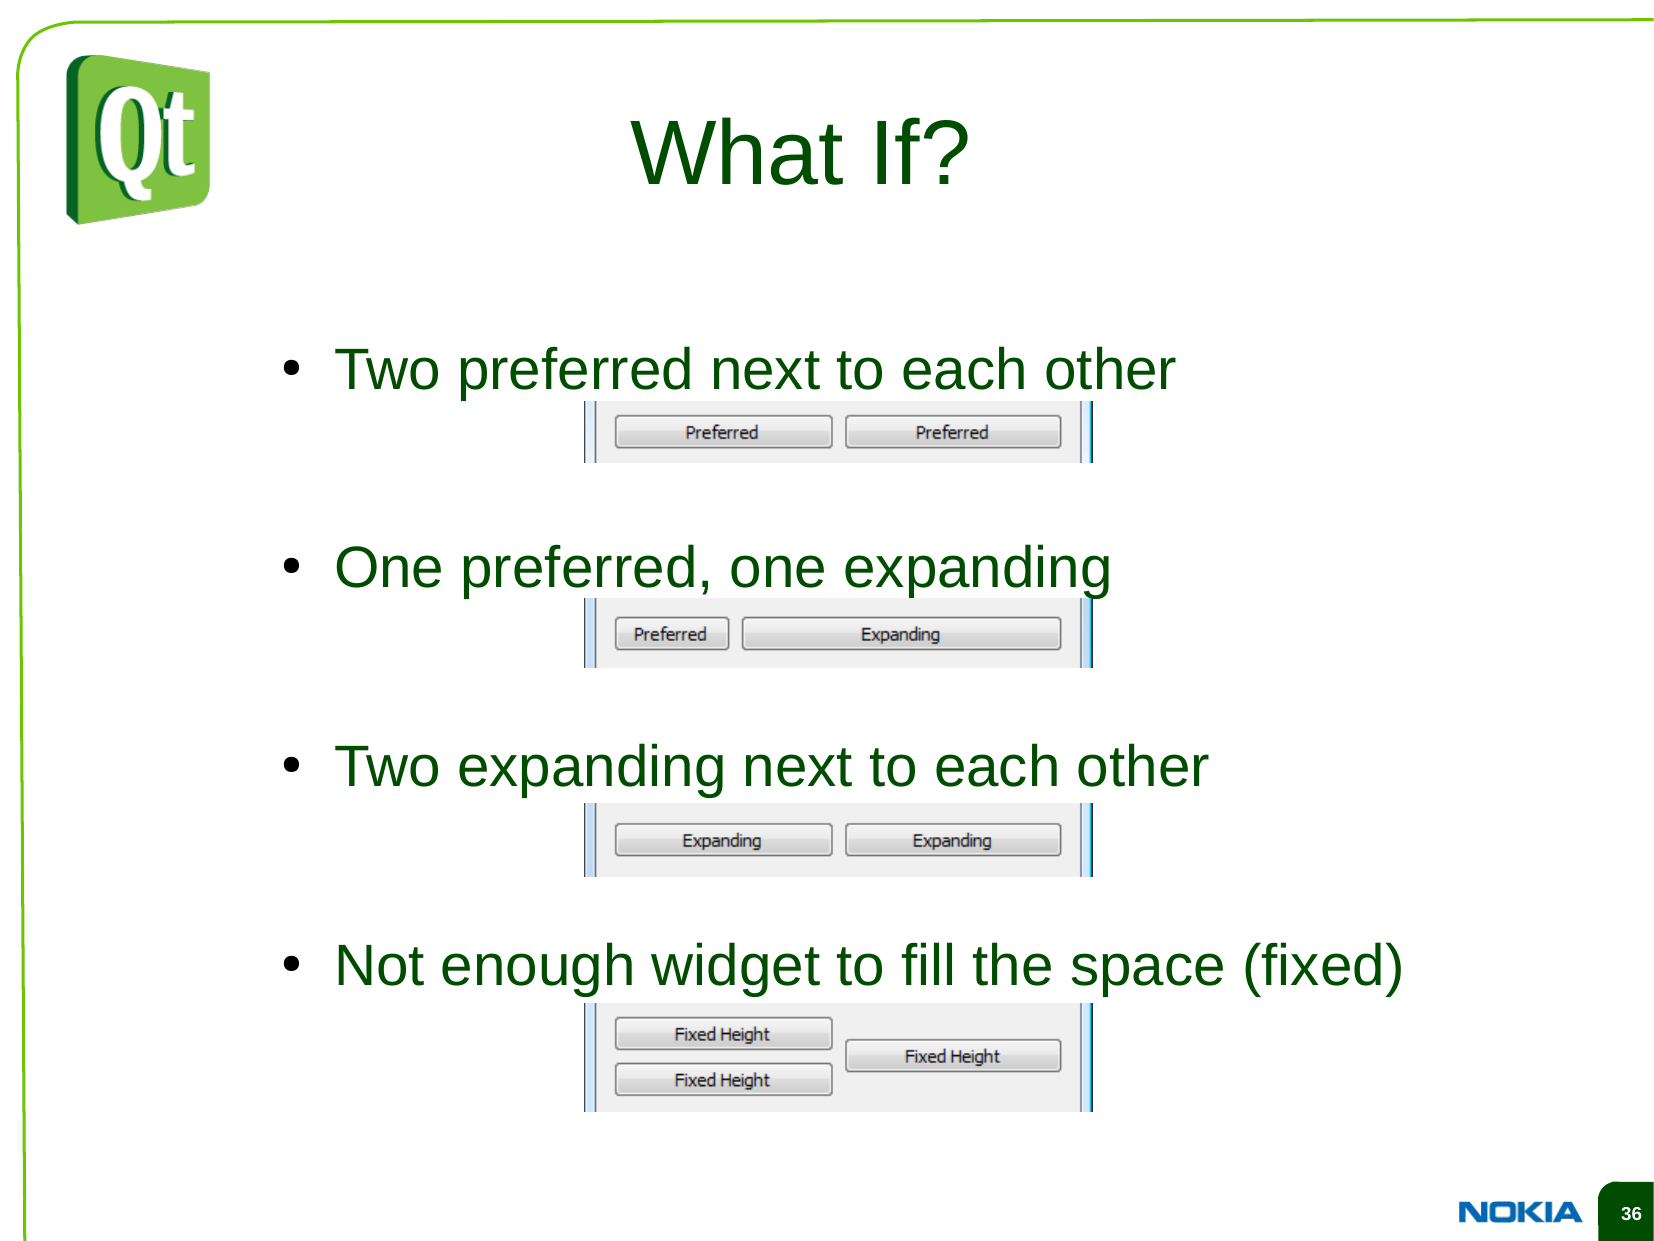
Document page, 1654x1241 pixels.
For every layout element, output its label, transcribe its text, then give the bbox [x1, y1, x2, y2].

title What If? [263, 49, 1339, 257]
picture [584, 401, 1093, 463]
picture [584, 598, 1093, 668]
list Two preferred next to each other One preferred, one expanding Two expanding next to each other Not enough widget to fill the space (fixed) [263, 336, 1582, 1156]
picture [66, 55, 210, 225]
picture [584, 803, 1093, 877]
picture [1459, 1201, 1583, 1223]
picture [584, 1003, 1093, 1112]
